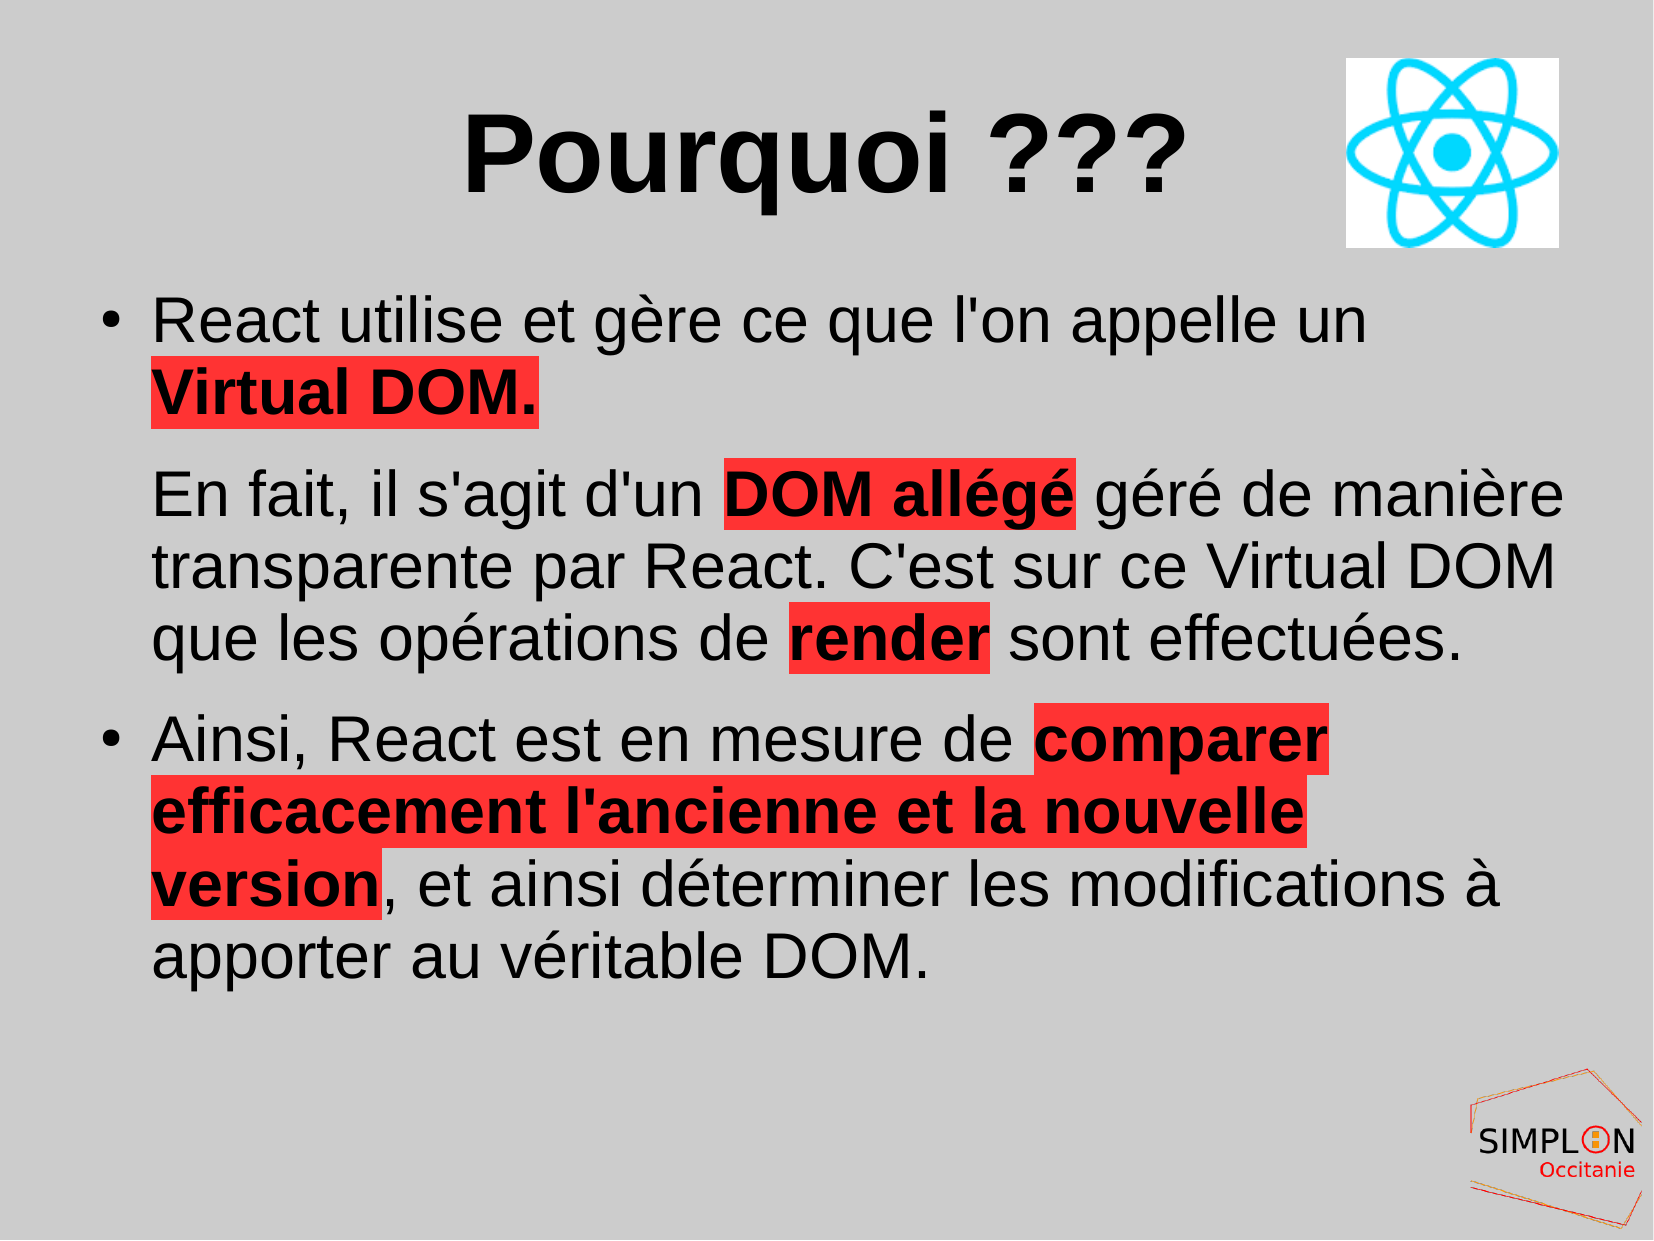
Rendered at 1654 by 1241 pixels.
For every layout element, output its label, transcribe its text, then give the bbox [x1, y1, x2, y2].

picture [1470, 1068, 1642, 1229]
title Pourquoi ??? [82, 49, 1571, 257]
list React utilise et gère ce que l'on appelle un Virtual DOM. En fait, il s'agit d'un DOM allégé géré de manière transparente par React. C'est sur ce Virtual DOM que les opérations de render sont effectuées. Ainsi, React est en mesure de comparer efficacement l'ancienne et la nouvelle version, et ainsi déterminer les modifications à apporter au véritable DOM. [82, 284, 1571, 1004]
picture [1346, 58, 1559, 249]
